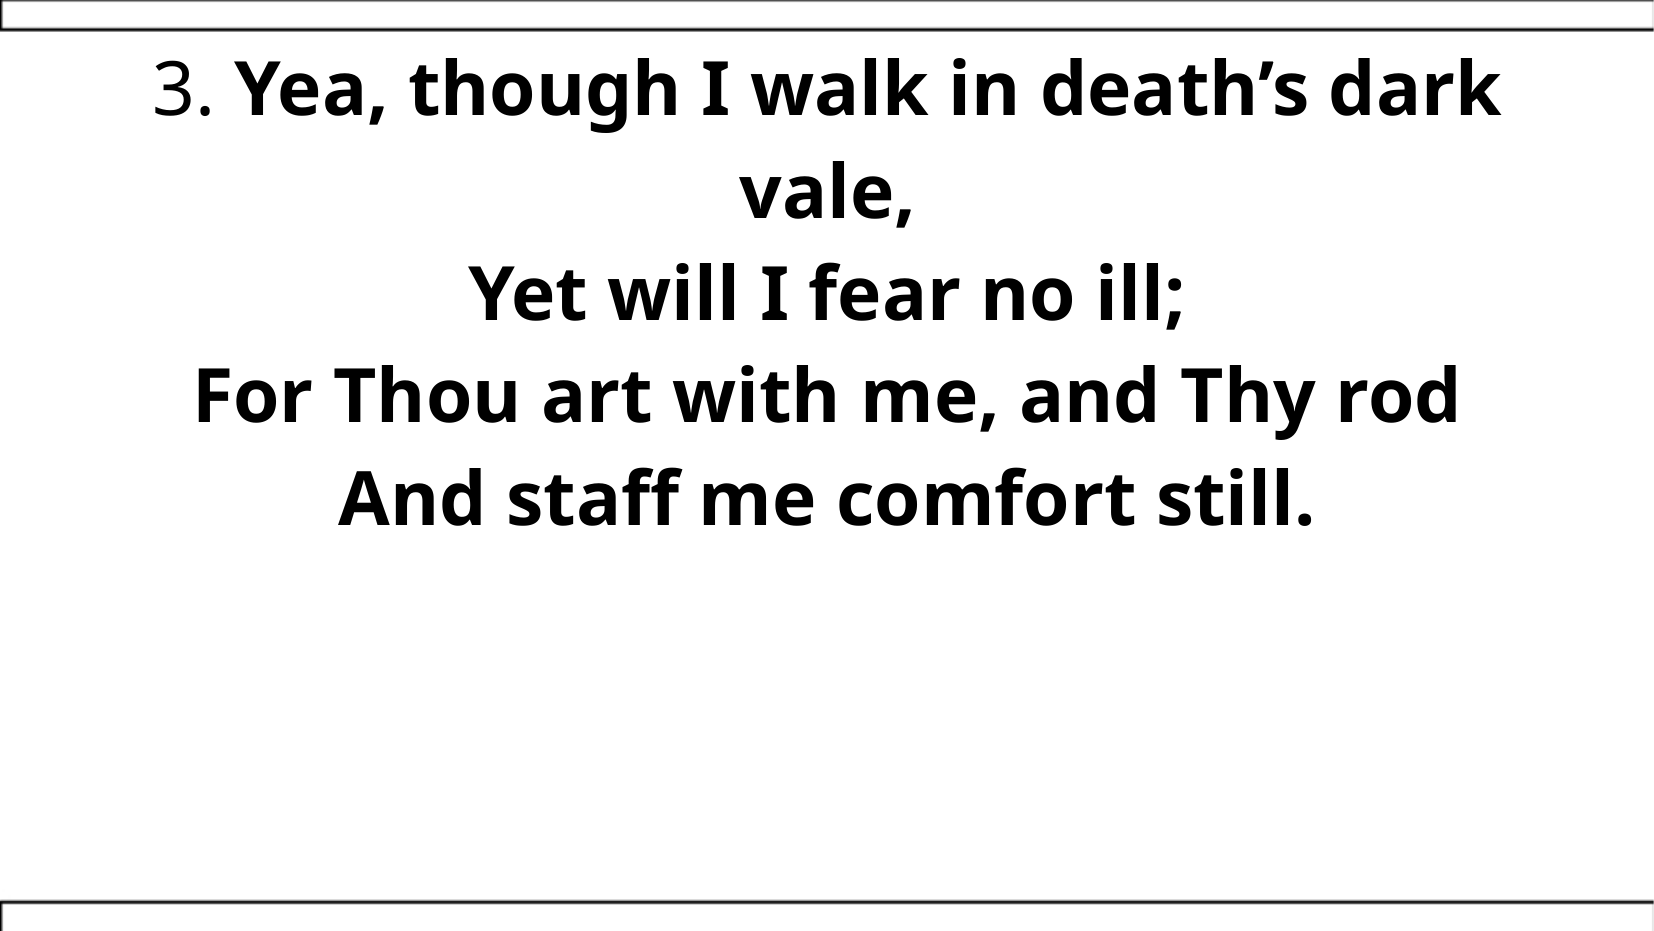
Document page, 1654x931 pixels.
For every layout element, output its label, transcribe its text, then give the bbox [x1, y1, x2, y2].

picture [0, 0, 1654, 931]
text_box 3. Yea, though I walk in death’s dark vale, Yet will I fear no ill; For Thou art with me, and Thy rod And staff me comfort still. [84, 28, 1571, 449]
